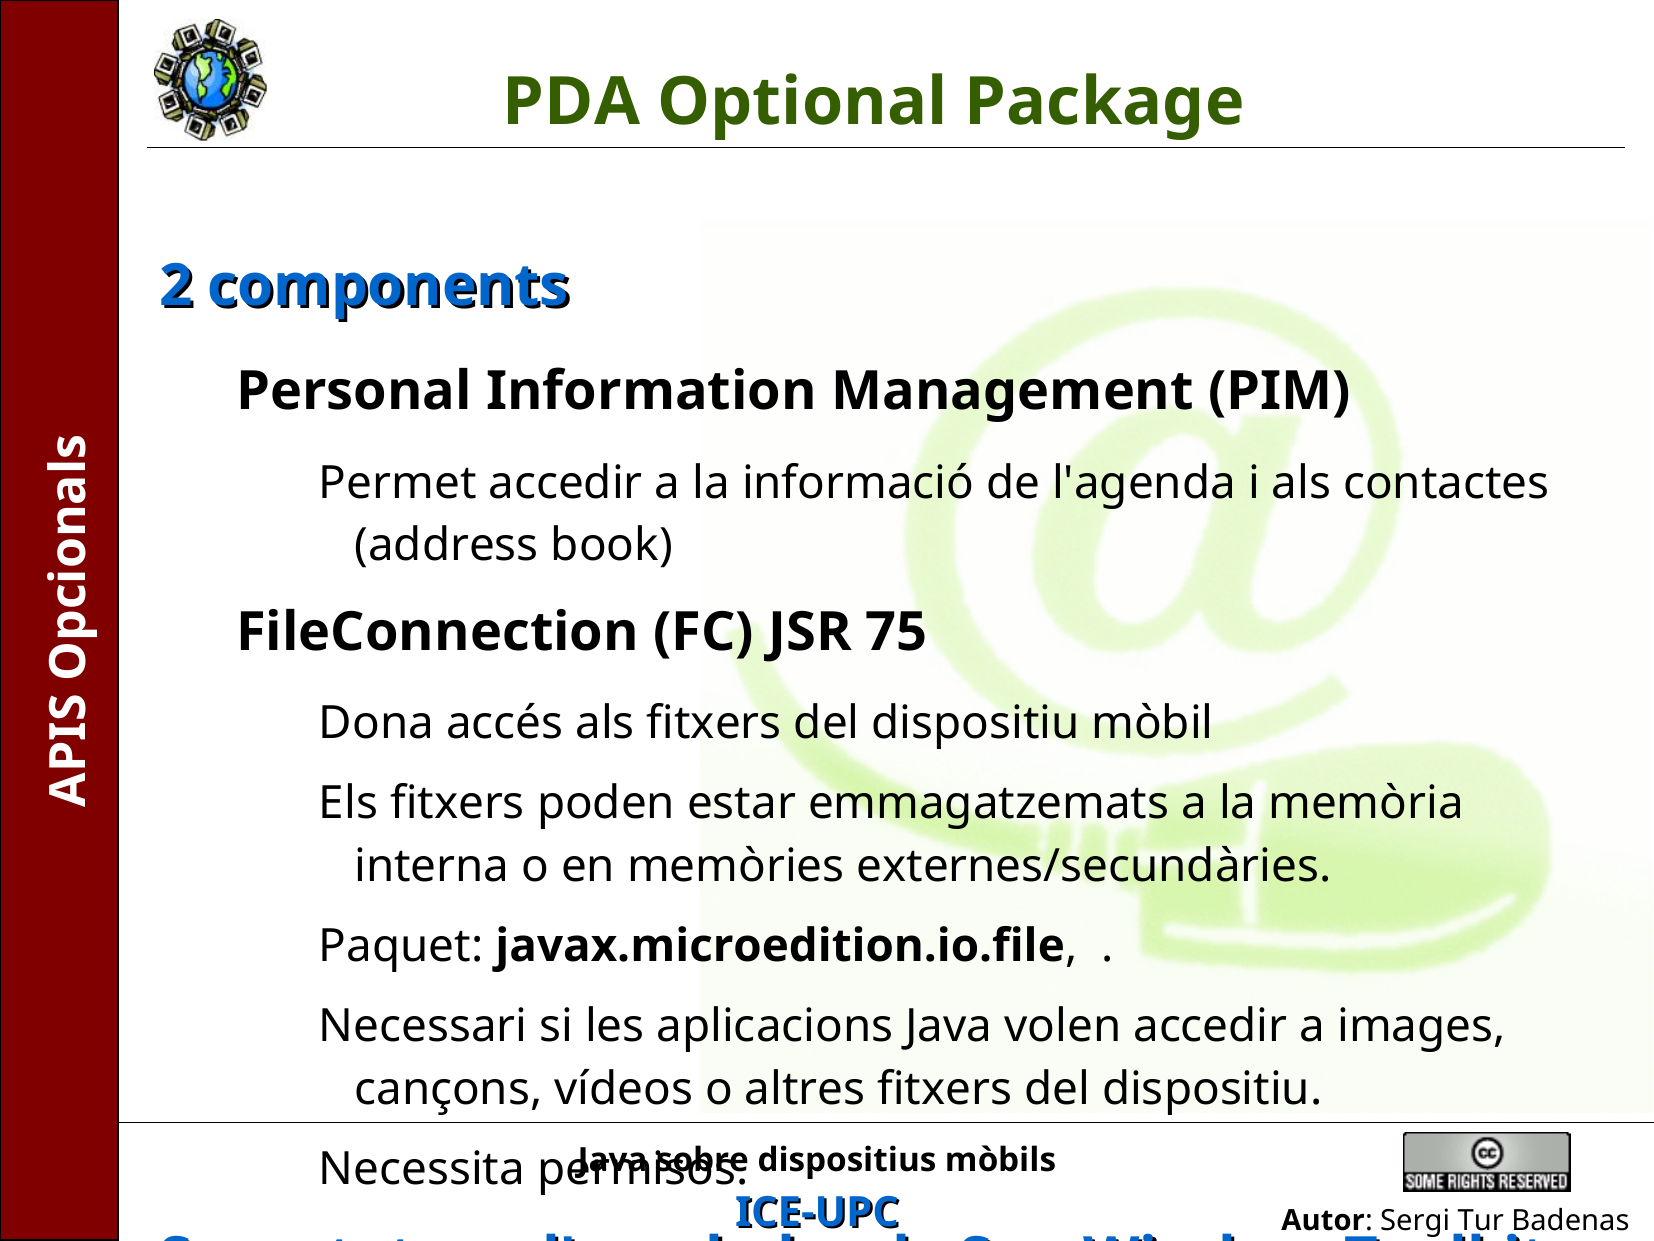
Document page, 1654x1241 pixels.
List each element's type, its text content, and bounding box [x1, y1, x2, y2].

picture [1172, 1082, 1185, 1101]
picture [700, 217, 1654, 1113]
picture [1403, 1132, 1571, 1192]
picture [1031, 1082, 1044, 1101]
picture [154, 19, 268, 56]
list 2 components Personal Information Management (PIM) Permet accedir a la informació de l'agenda i als contactes (address book) FileConnection (FC) JSR 75 Dona accés als fitxers del dispositiu mòbil Els fitxers poden estar emmagatzemats a la memòria interna o en memòries externes/secundàries. Paquet: javax.microedition.io.file, . Necessari si les aplicacions Java volen accedir a images, cançons, vídeos o altres fitxers del dispositiu. Necessita permisos. Suportat per l'emulador de Sun Wireless Toolkit [141, 242, 1630, 1078]
title PDA Optional Package [129, 56, 1619, 141]
picture [1109, 1082, 1122, 1101]
